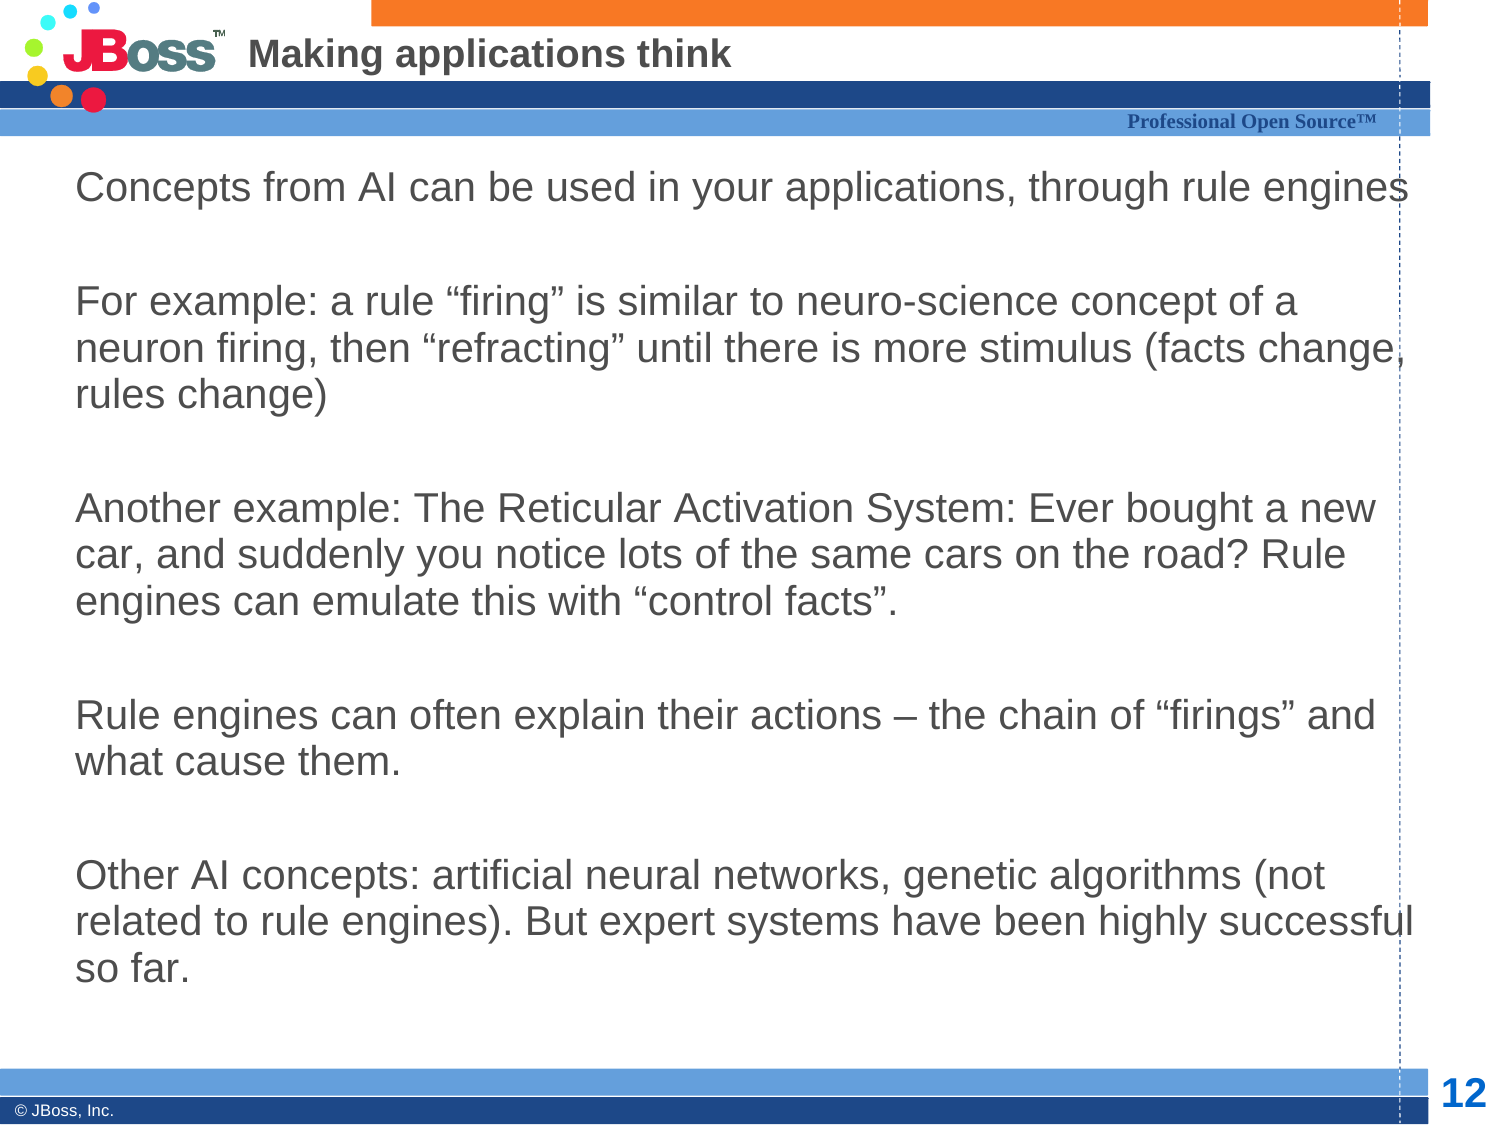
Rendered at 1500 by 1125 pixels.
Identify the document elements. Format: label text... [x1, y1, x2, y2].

subtitle Concepts from AI can be used in your applications, through rule engines For example: a rule “firing” is similar to neuro-science concept of a neuron firing, then “refracting” until there is more stimulus (facts change, rules change) Another example: The Reticular Activation System: Ever bought a new car, and suddenly you notice lots of the same cars on the road? Rule engines can emulate this with “control facts”. Rule engines can often explain their actions – the chain of “firings” and what cause them. Other AI concepts: artificial neural networks, genetic algorithms (not related to rule engines). But expert systems have been highly successful so far. [75, 161, 1425, 1108]
title Making applications think [247, 0, 1500, 137]
